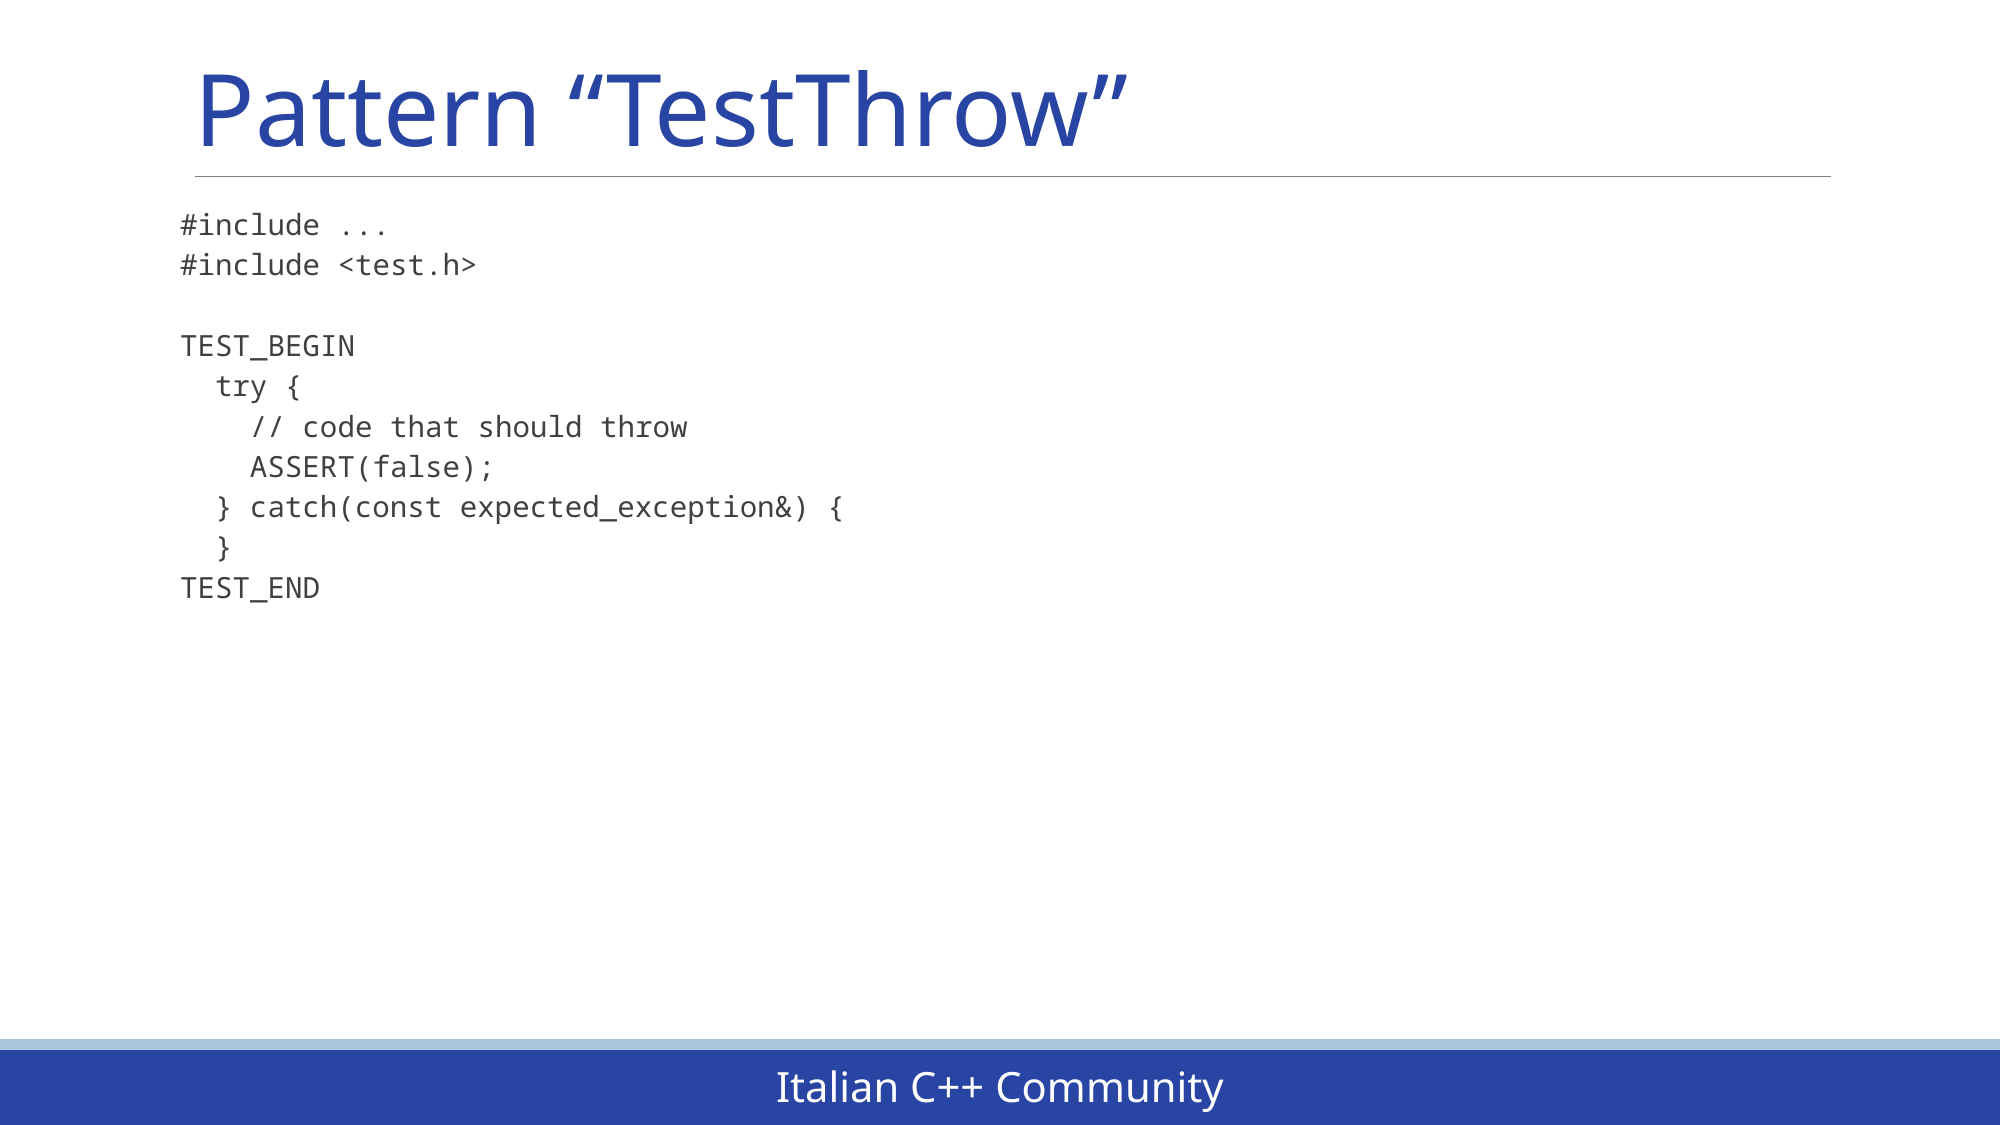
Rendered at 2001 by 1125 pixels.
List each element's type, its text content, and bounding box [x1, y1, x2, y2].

list #include ... #include <test.h> TEST_BEGIN try { // code that should throw ASSERT(false); } catch(const expected_exception&) { } TEST_END [179, 202, 1830, 1011]
title Pattern “TestThrow” [179, 2, 1830, 175]
